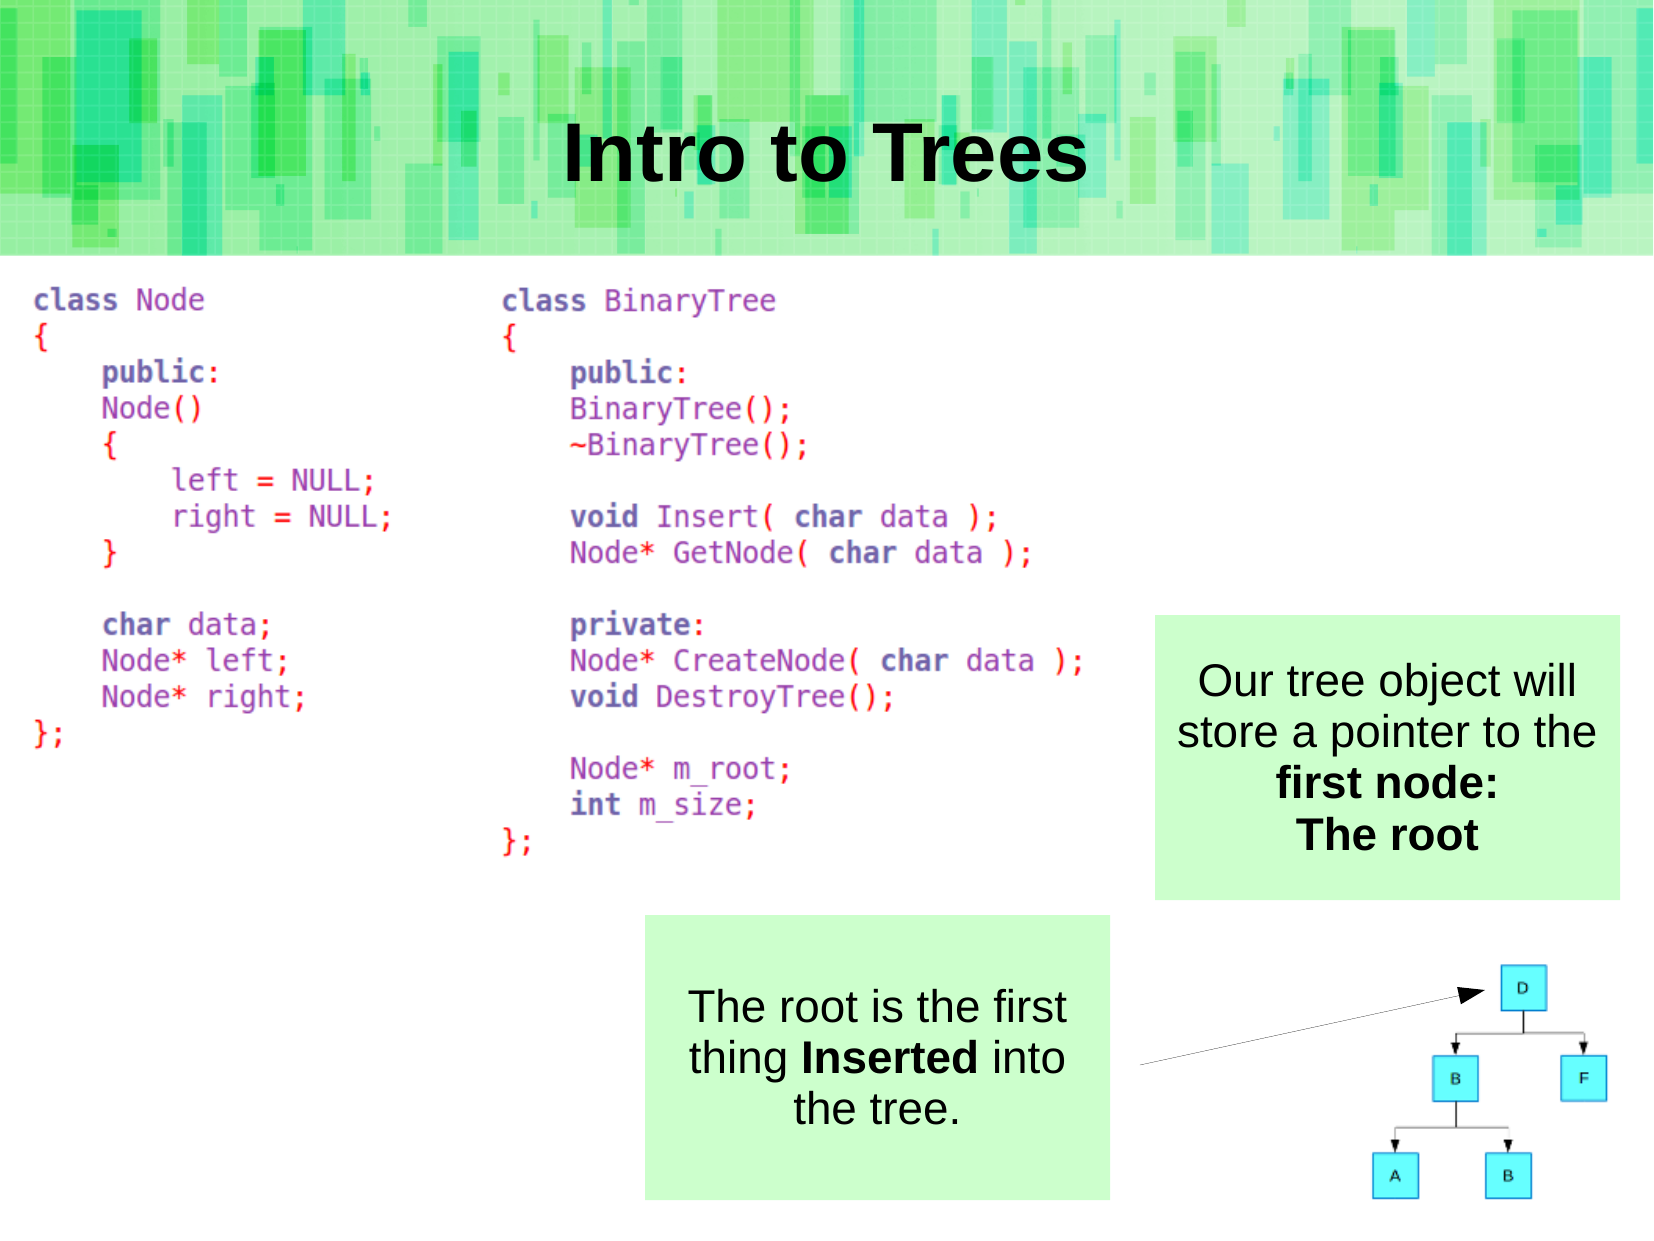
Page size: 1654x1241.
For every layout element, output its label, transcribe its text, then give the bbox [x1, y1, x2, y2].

text_box Our tree object will store a pointer to the first node: The root [1155, 615, 1621, 901]
title Intro to Trees [82, 49, 1571, 257]
picture [0, 0, 1654, 1241]
text_box The root is the first thing Inserted into the tree. [645, 915, 1111, 1201]
